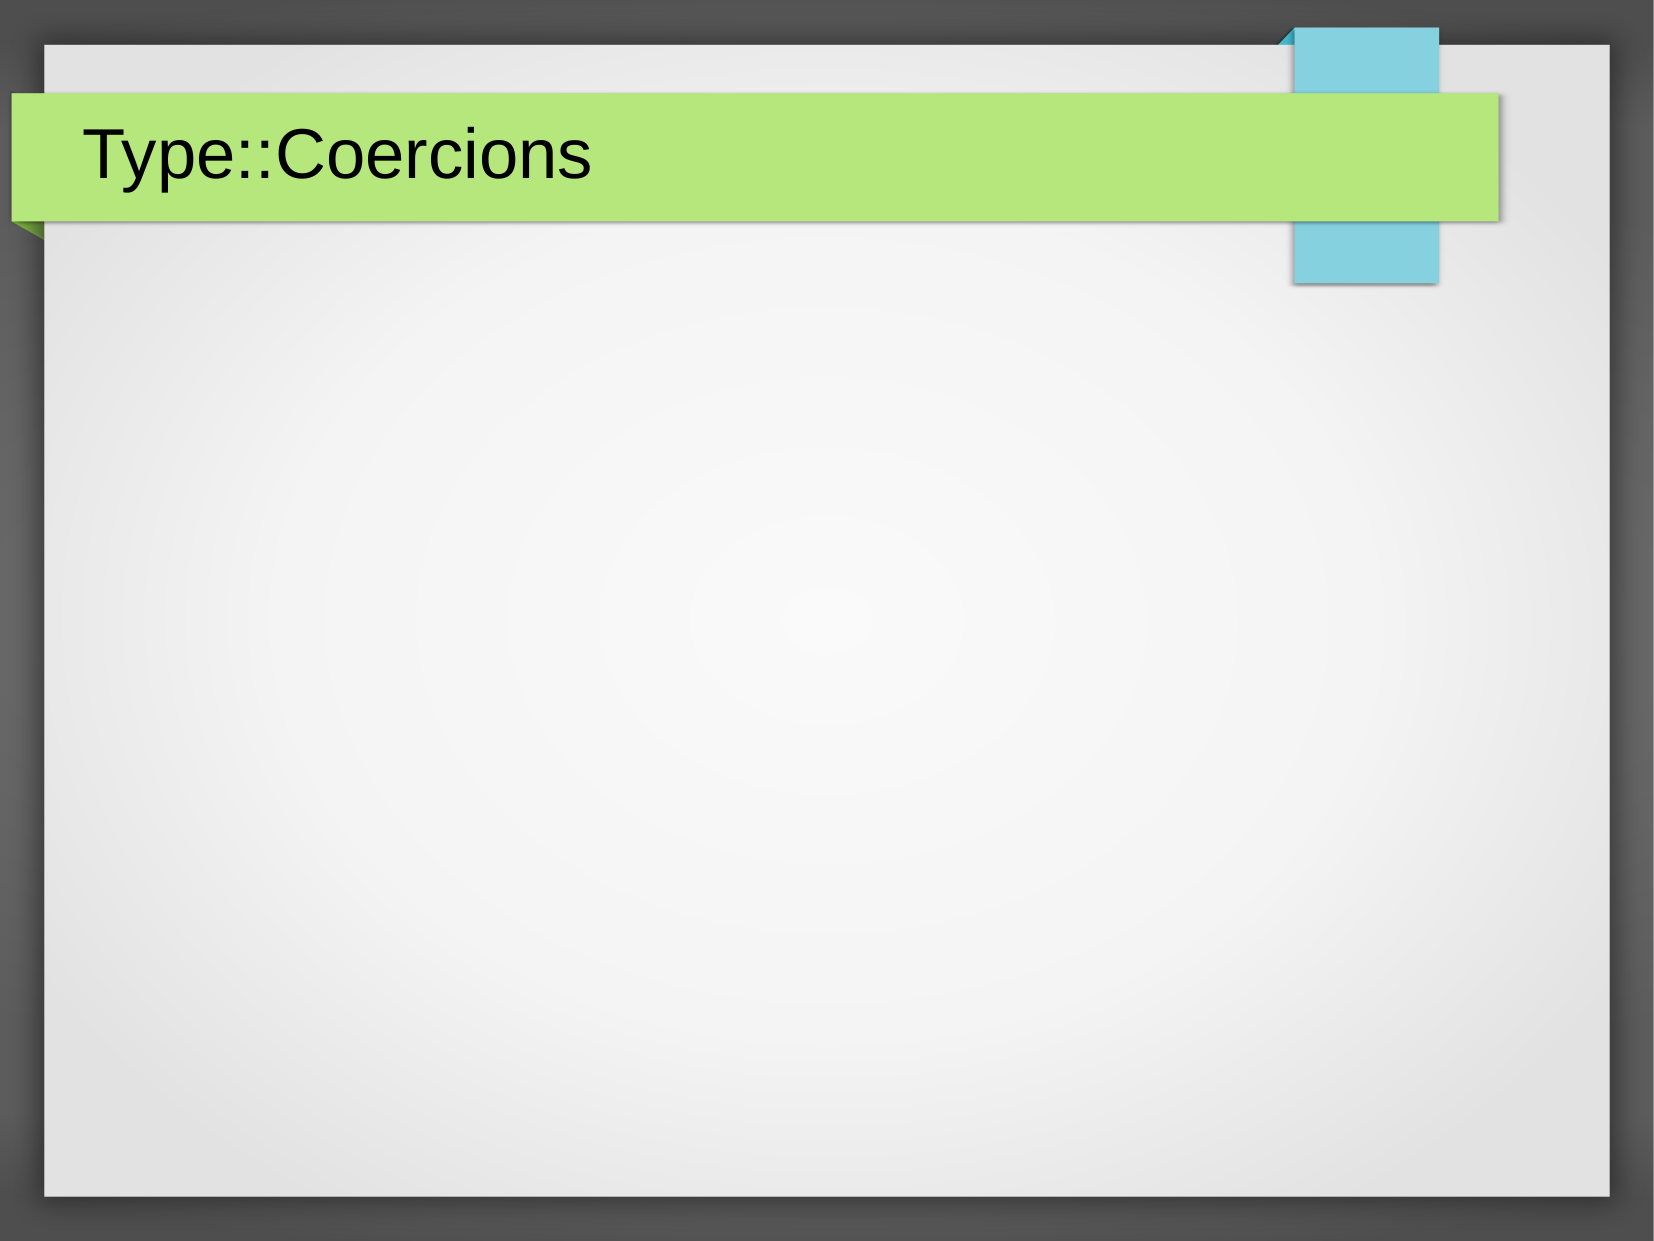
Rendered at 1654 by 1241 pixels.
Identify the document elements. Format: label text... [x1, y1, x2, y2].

picture [0, 0, 1654, 1241]
title Type::Coercions [82, 94, 1264, 213]
